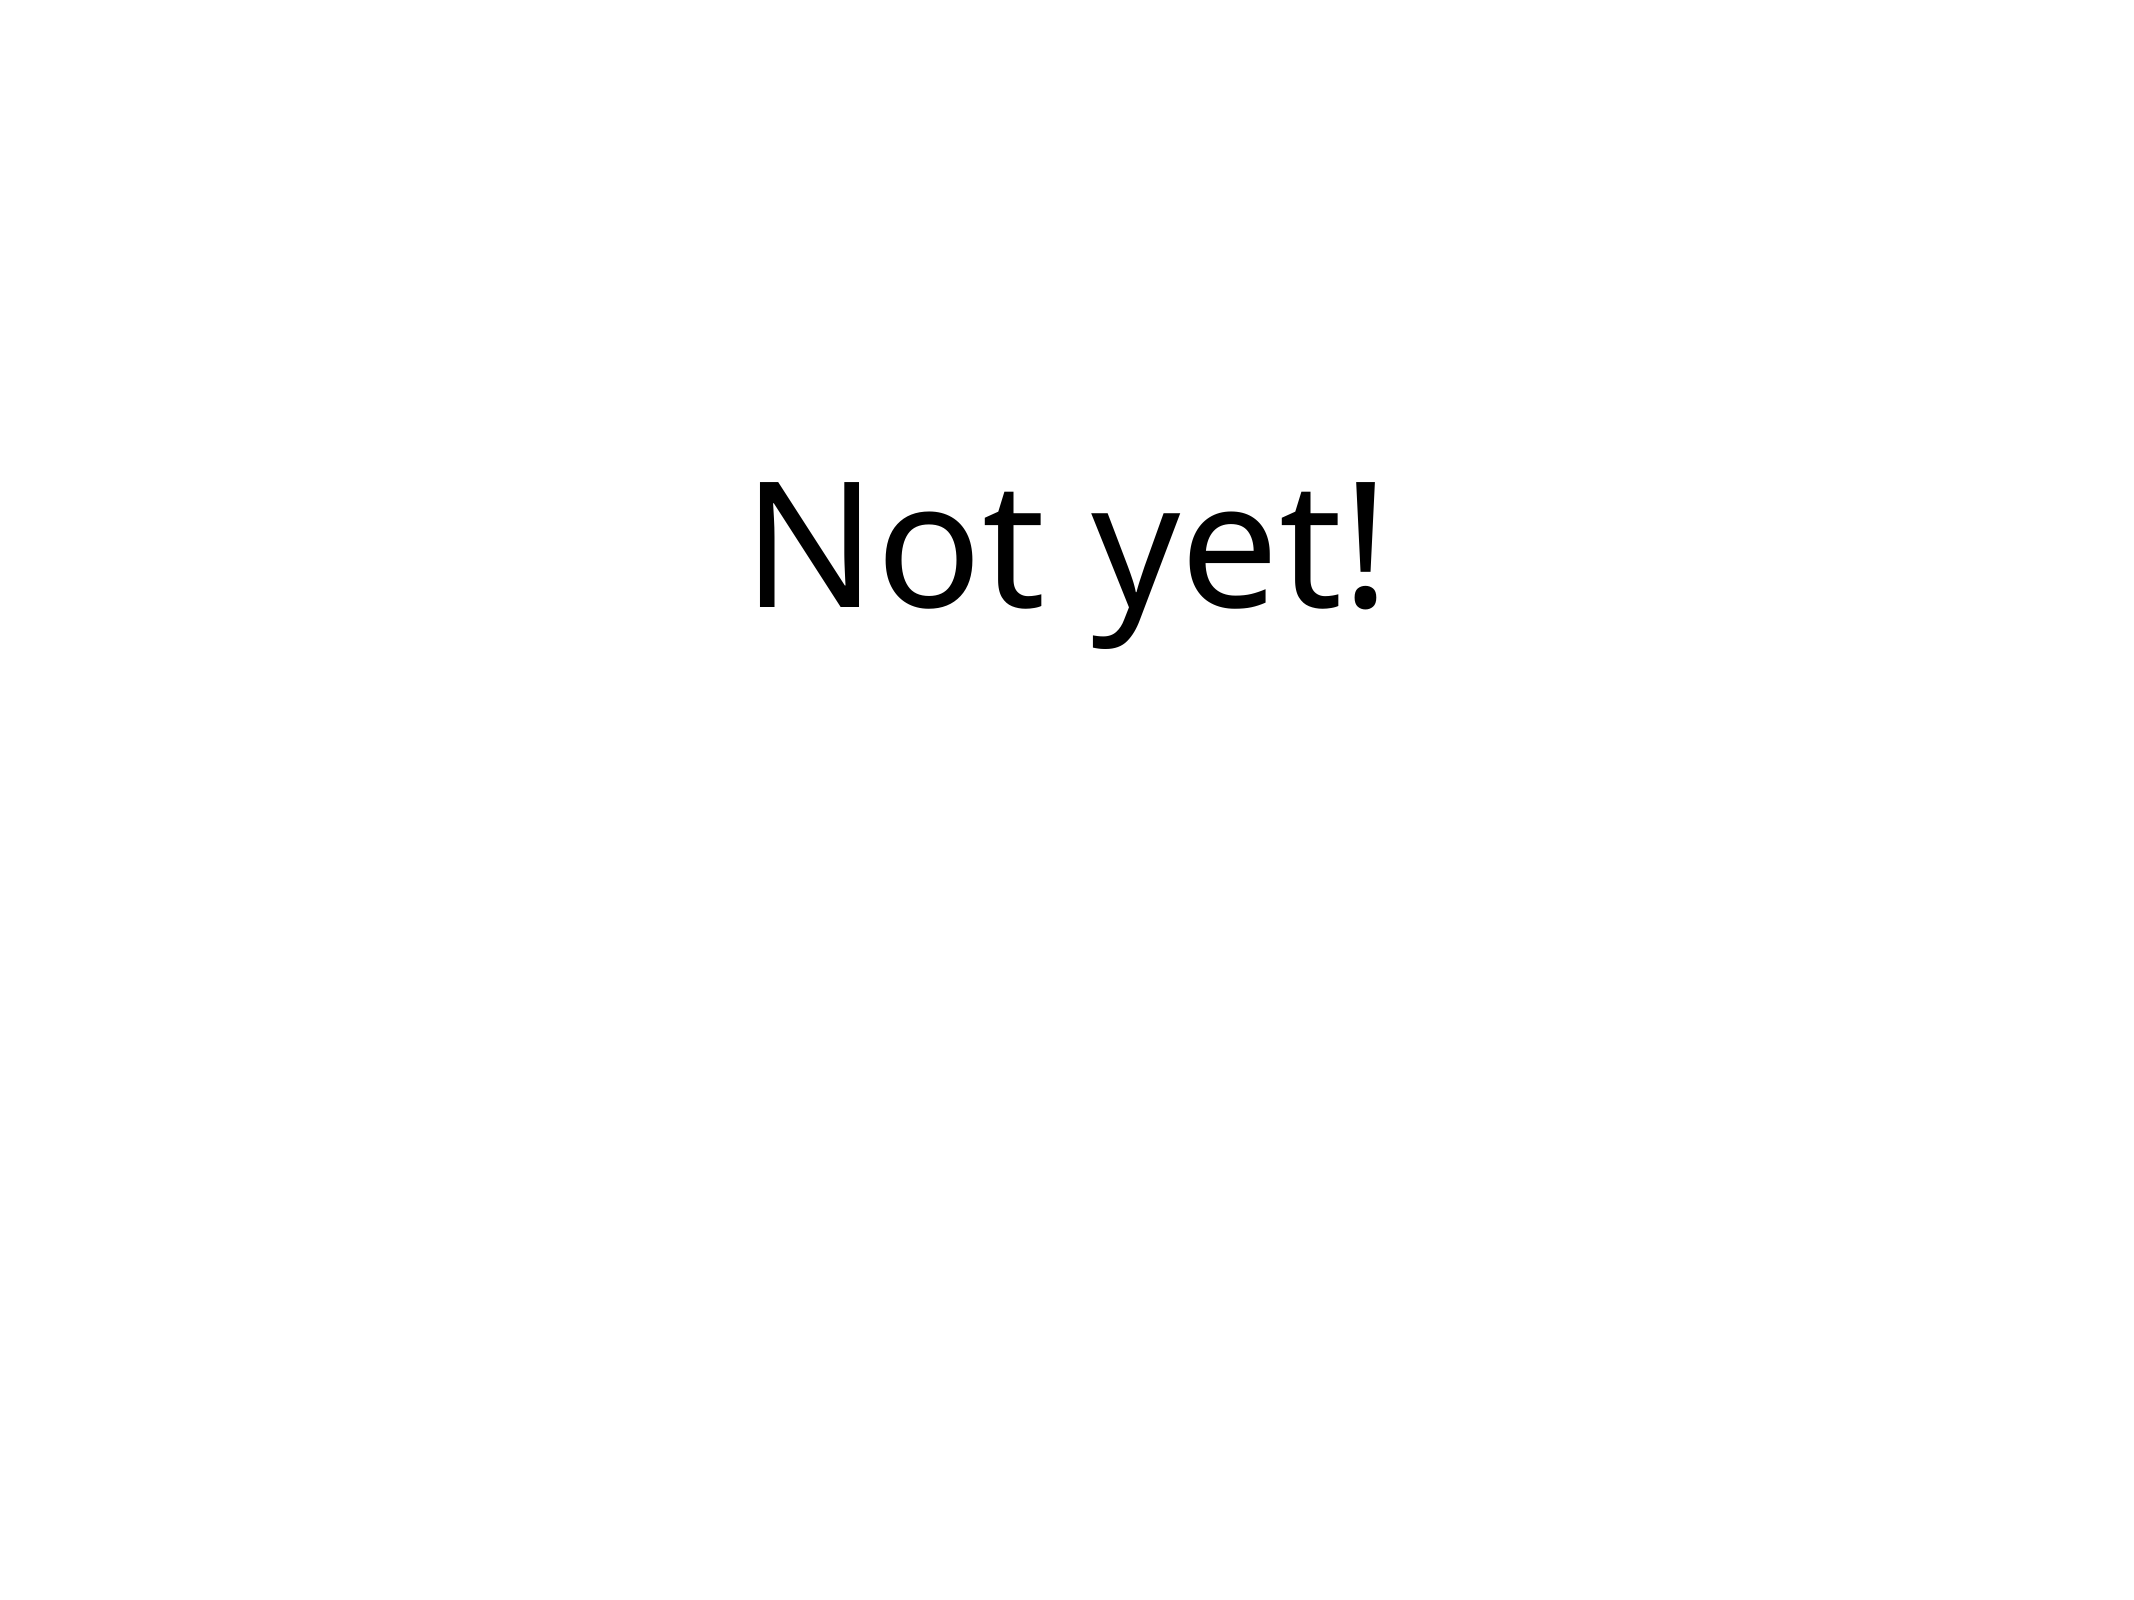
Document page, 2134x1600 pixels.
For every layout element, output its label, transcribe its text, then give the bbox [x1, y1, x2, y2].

title Not yet! [208, 276, 1925, 804]
